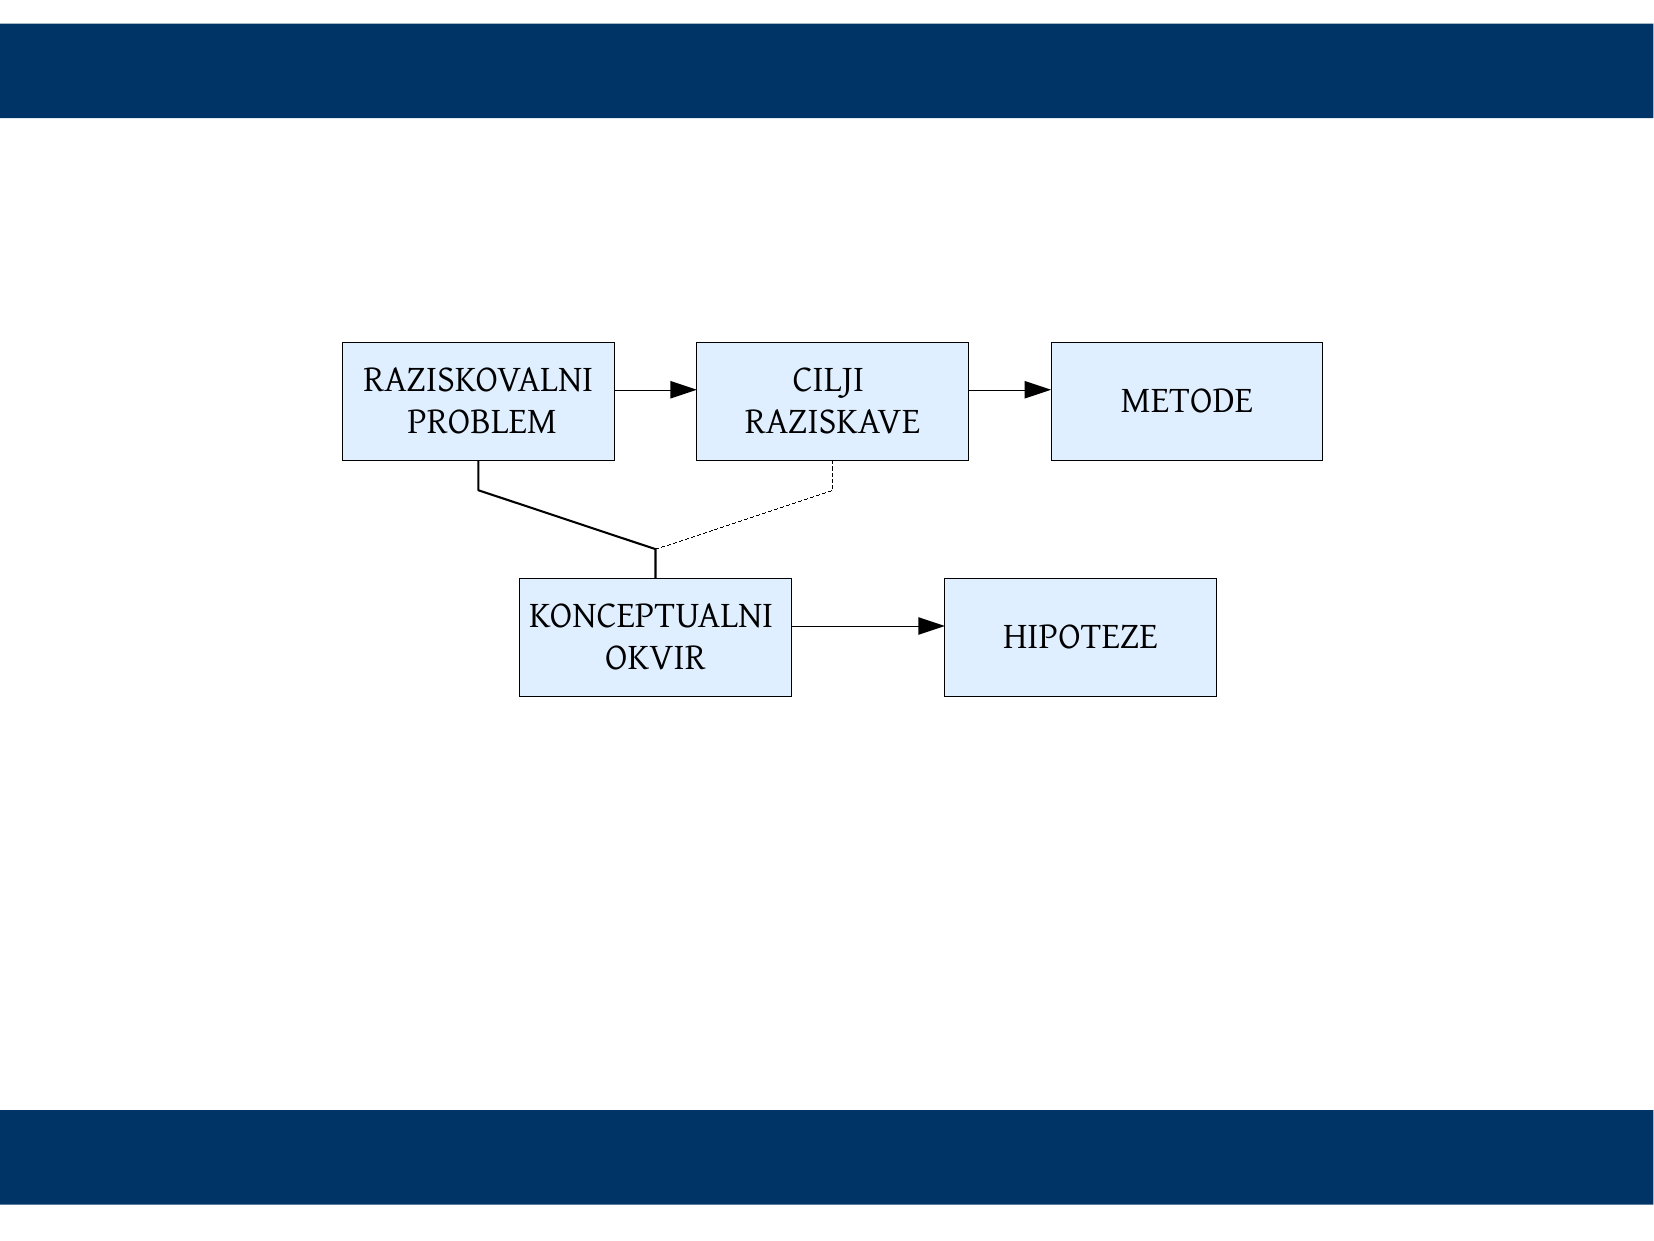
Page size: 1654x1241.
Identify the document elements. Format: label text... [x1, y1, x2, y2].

text_box KONCEPTUALNI OKVIR [519, 578, 792, 697]
text_box RAZISKOVALNI PROBLEM [342, 342, 615, 461]
text_box HIPOTEZE [944, 578, 1217, 697]
text_box CILJI RAZISKAVE [696, 342, 969, 461]
text_box [0, 1110, 1654, 1205]
text_box [0, 23, 1654, 119]
text_box METODE [1051, 342, 1323, 461]
